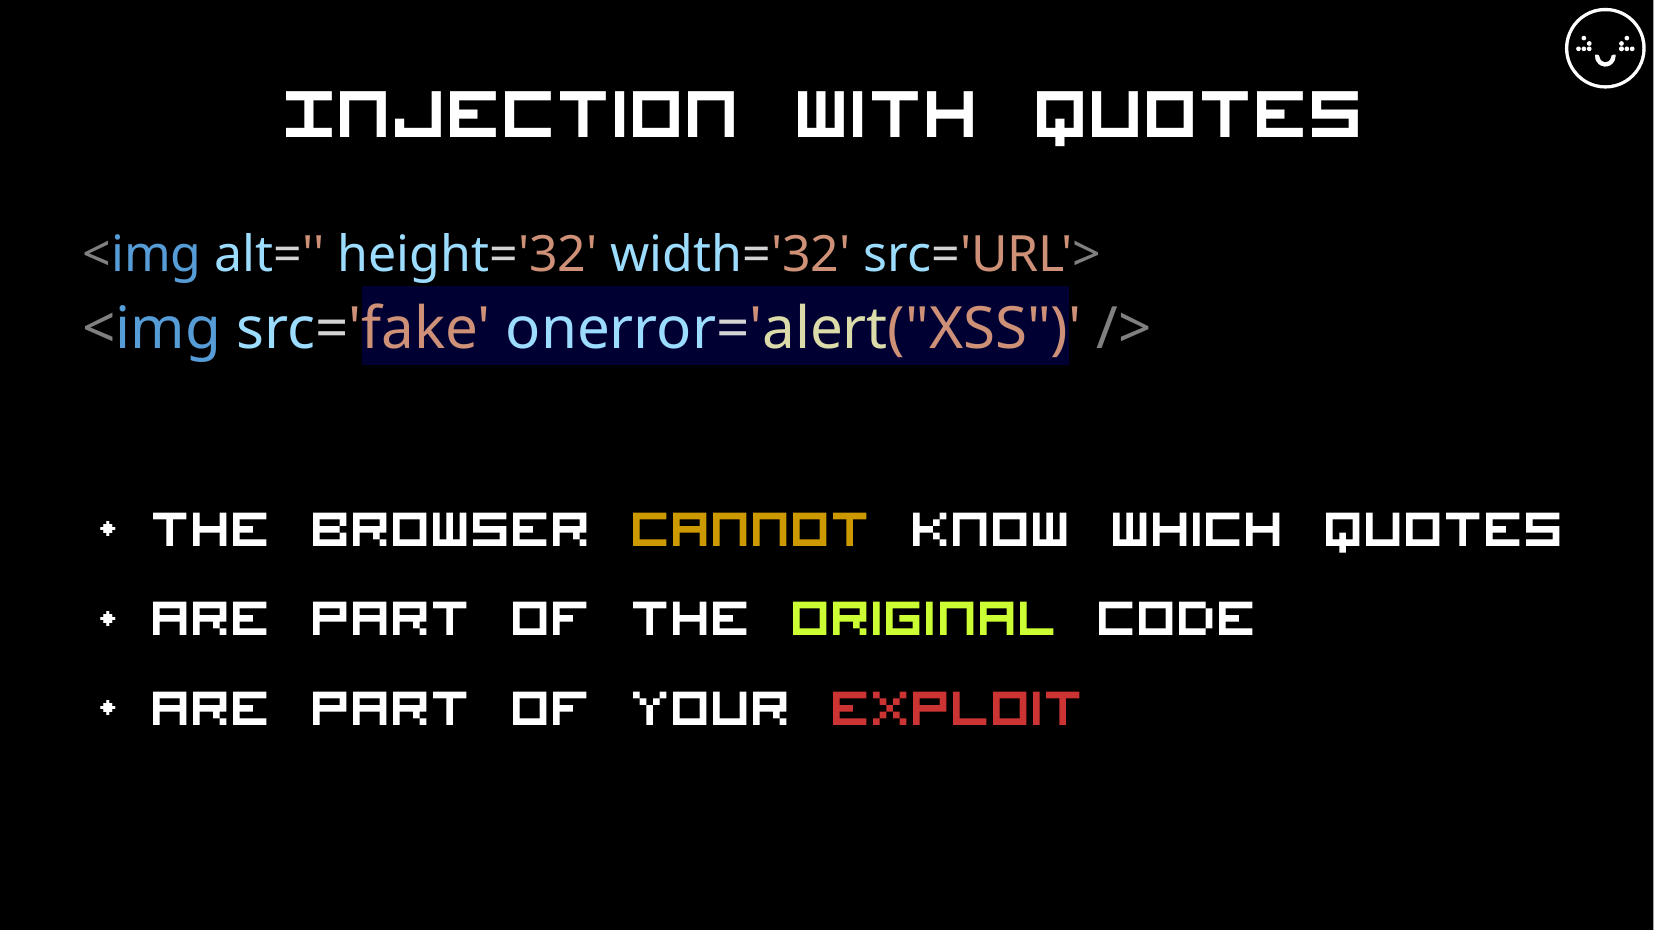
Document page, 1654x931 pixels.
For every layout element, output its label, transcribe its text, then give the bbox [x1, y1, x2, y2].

list <img alt='' height='32' width='32' src='URL'> <img src='fake' onerror='alert("XSS")' /> [82, 217, 1571, 475]
title Injection with quotes [82, 37, 1571, 193]
list The browser cannot know which quotes Are part of the original code are part of your exploit [82, 499, 1625, 857]
